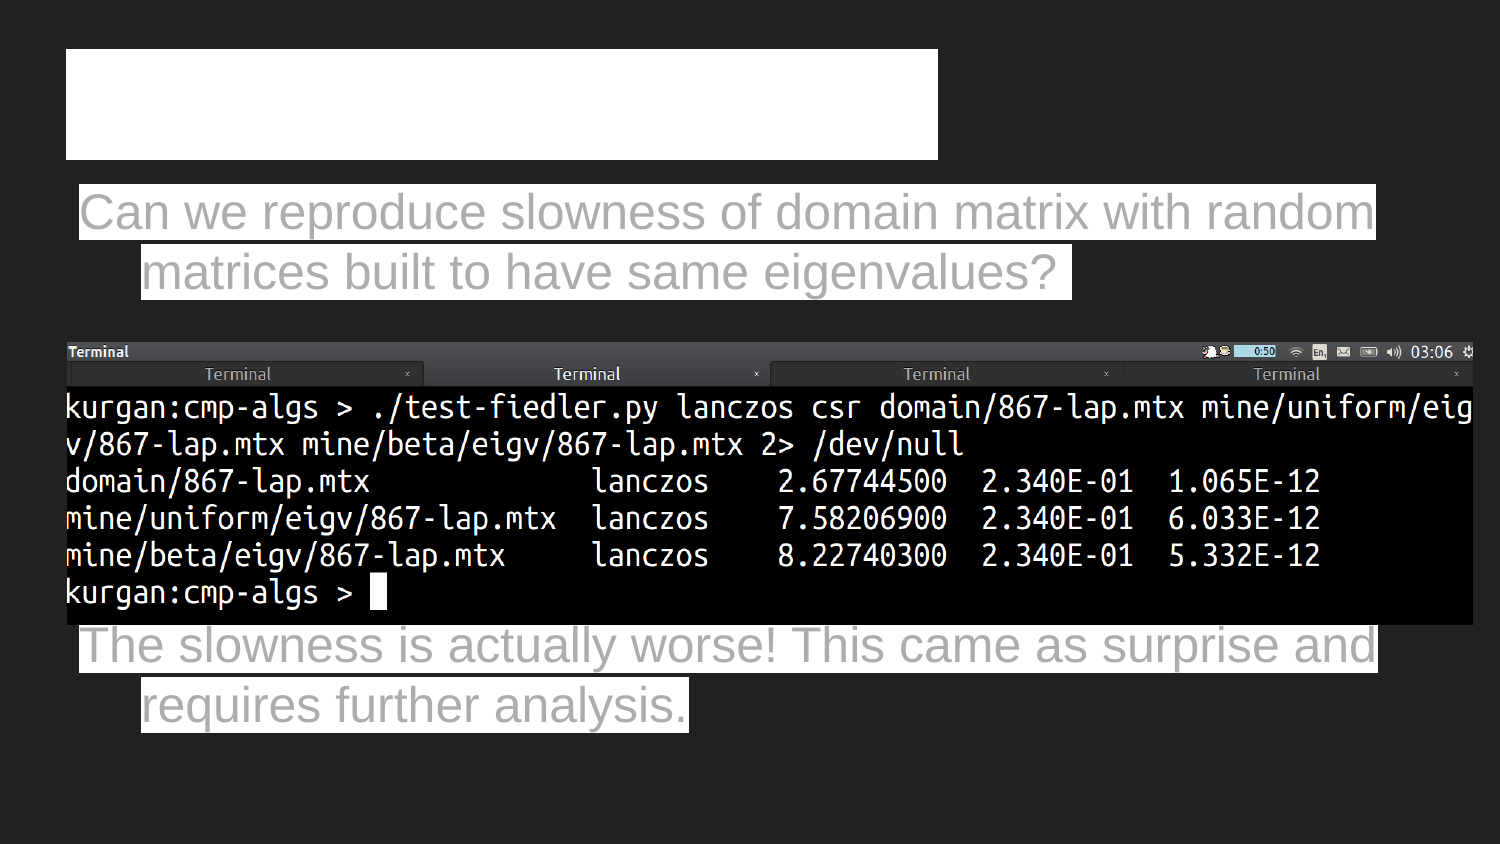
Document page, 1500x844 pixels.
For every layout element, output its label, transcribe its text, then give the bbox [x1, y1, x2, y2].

picture [67, 342, 1473, 625]
title Idea3: #SURPRISE [51, 24, 1449, 164]
list Can we reproduce slowness of domain matrix with random matrices built to have same eigenvalues? The slowness is actually worse! This came as surprise and requires further analysis. [51, 164, 1449, 725]
